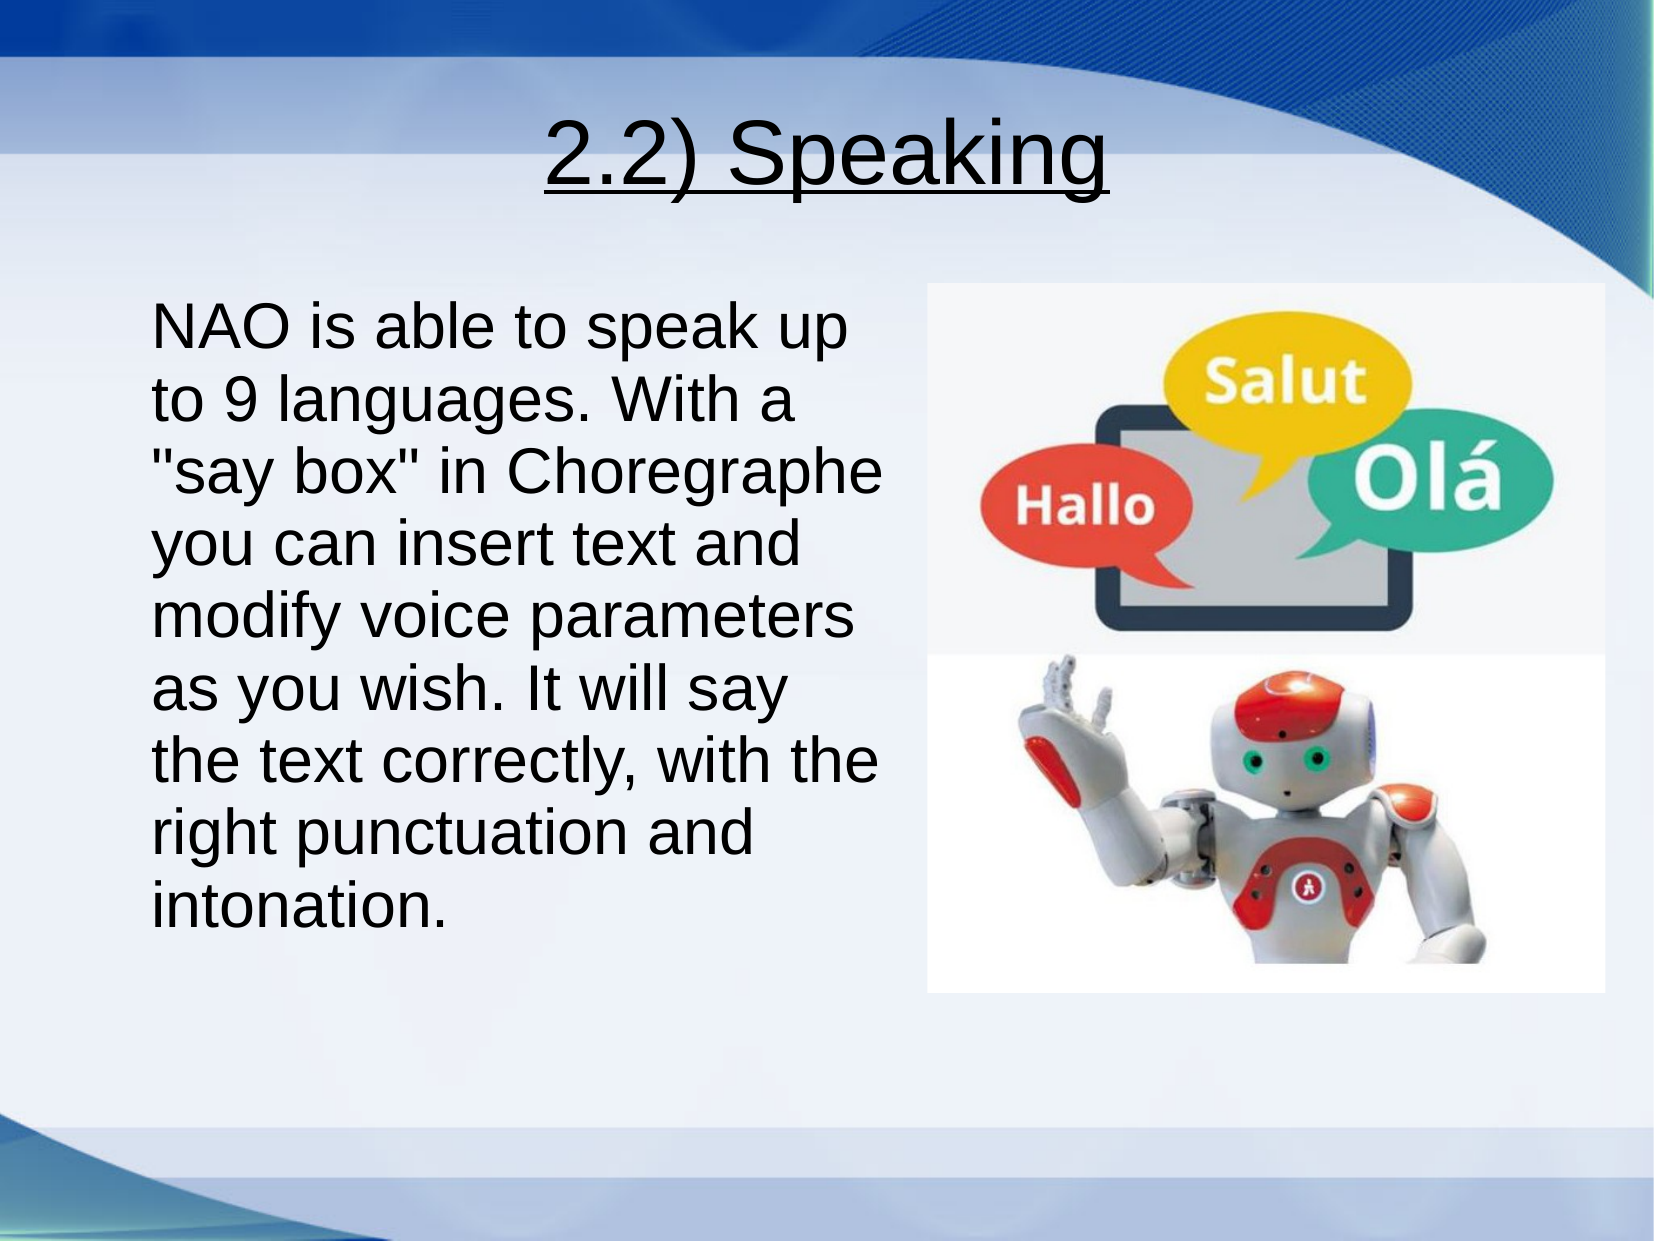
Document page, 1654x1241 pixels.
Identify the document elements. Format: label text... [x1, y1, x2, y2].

picture [0, 0, 1654, 1241]
list NAO is able to speak up to 9 languages. With a "say box" in Choregraphe you can insert text and modify voice parameters as you wish. It will say the text correctly, with the right punctuation and intonation. [82, 290, 886, 1010]
title 2.2) Speaking [82, 49, 1571, 257]
